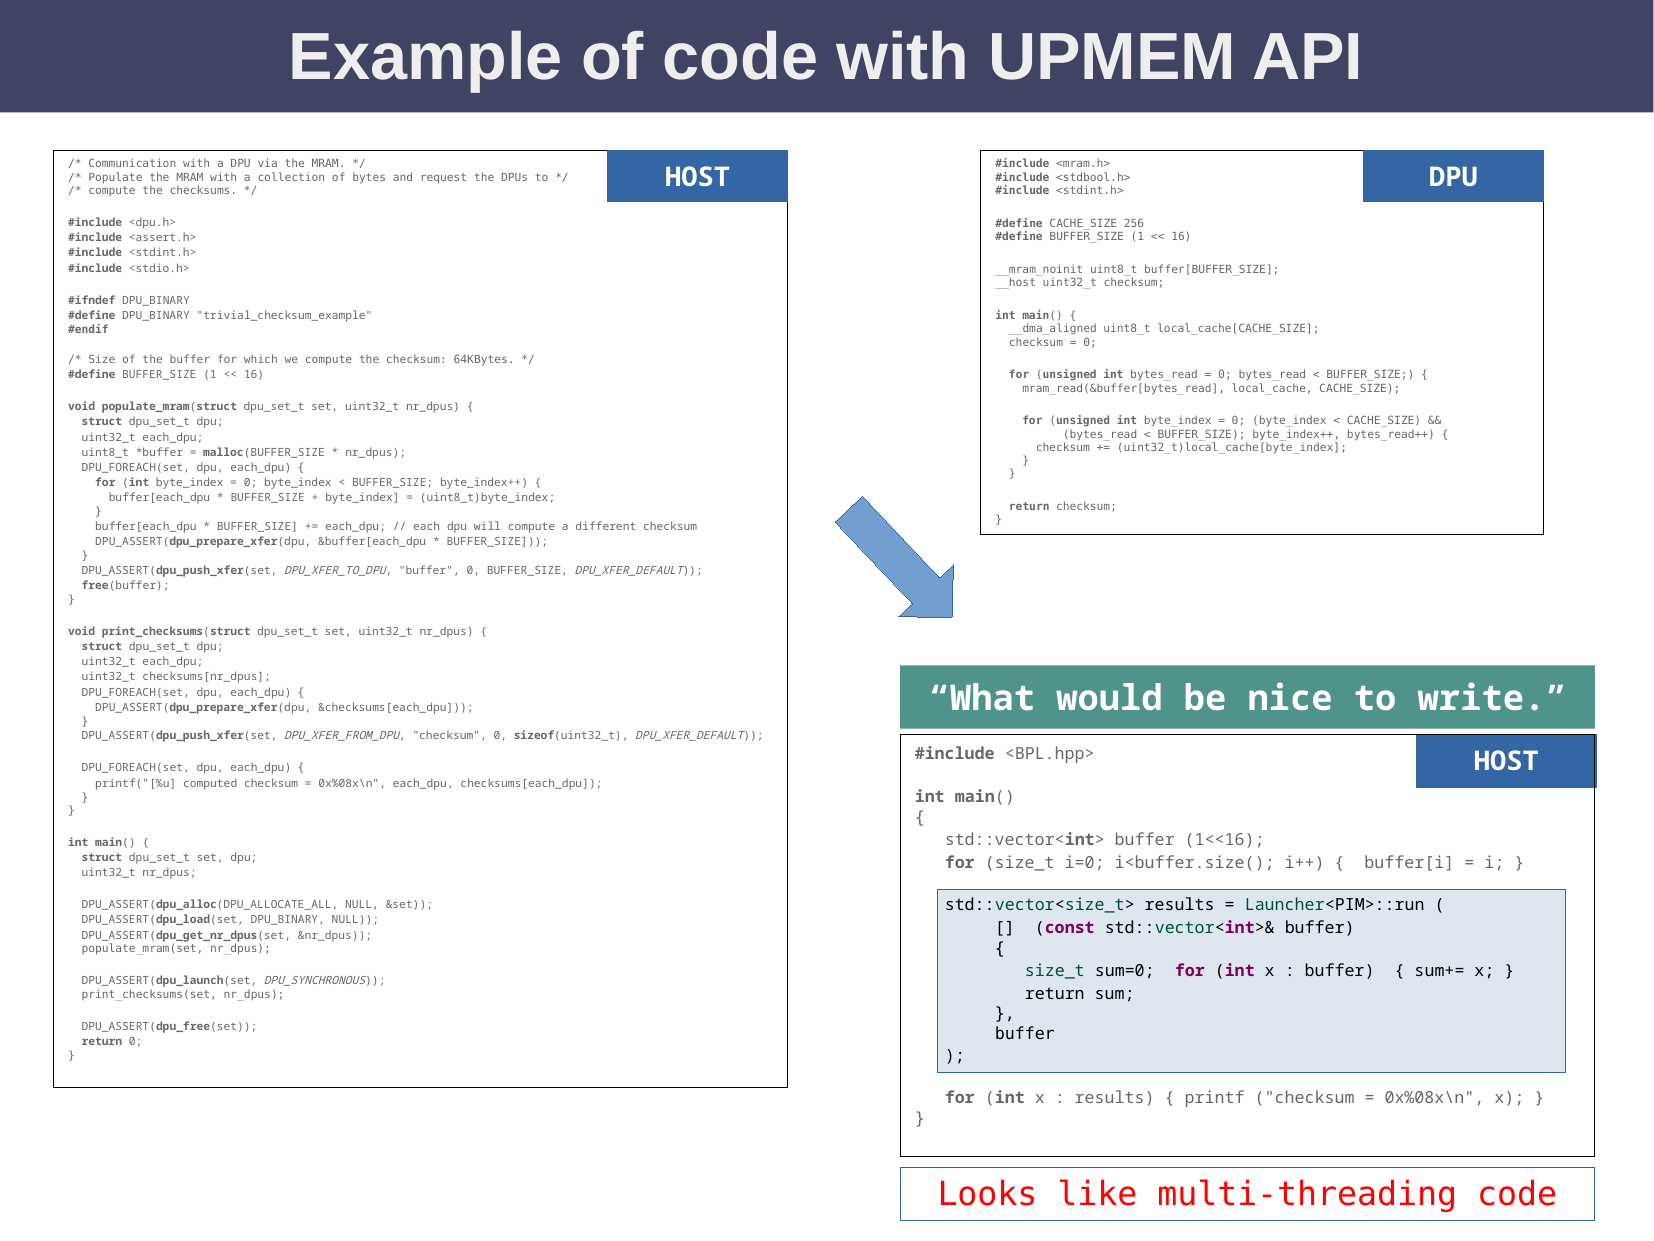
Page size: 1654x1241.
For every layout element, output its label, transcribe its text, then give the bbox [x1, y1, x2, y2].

text_box DPU [1363, 150, 1544, 202]
text_box “What would be nice to write.” [900, 665, 1595, 729]
text_box HOST [607, 150, 788, 202]
text_box #include <mram.h> #include <stdbool.h> #include <stdint.h> #define CACHE_SIZE 256 #define BUFFER_SIZE (1 << 16) __mram_noinit uint8_t buffer[BUFFER_SIZE]; __host uint32_t checksum; int main() { __dma_aligned uint8_t local_cache[CACHE_SIZE]; checksum = 0; for (unsigned int bytes_read = 0; bytes_read < BUFFER_SIZE;) { mram_read(&buffer[bytes_read], local_cache, CACHE_SIZE); for (unsigned int byte_index = 0; (byte_index < CACHE_SIZE) && (bytes_read < BUFFER_SIZE); byte_index++, bytes_read++) { checksum += (uint32_t)local_cache[byte_index]; } } return checksum; } [980, 150, 1544, 535]
text_box Looks like multi-threading code [900, 1167, 1595, 1221]
text_box /* Communication with a DPU via the MRAM. */ /* Populate the MRAM with a collection of bytes and request the DPUs to */ /* compute the checksums. */ #include <dpu.h> #include <assert.h> #include <stdint.h> #include <stdio.h> #ifndef DPU_BINARY #define DPU_BINARY "trivial_checksum_example" #endif /* Size of the buffer for which we compute the checksum: 64KBytes. */ #define BUFFER_SIZE (1 << 16) void populate_mram(struct dpu_set_t set, uint32_t nr_dpus) { struct dpu_set_t dpu; uint32_t each_dpu; uint8_t *buffer = malloc(BUFFER_SIZE * nr_dpus); DPU_FOREACH(set, dpu, each_dpu) { for (int byte_index = 0; byte_index < BUFFER_SIZE; byte_index++) { buffer[each_dpu * BUFFER_SIZE + byte_index] = (uint8_t)byte_index; } buffer[each_dpu * BUFFER_SIZE] += each_dpu; // each dpu will compute a different checksum DPU_ASSERT(dpu_prepare_xfer(dpu, &buffer[each_dpu * BUFFER_SIZE])); } DPU_ASSERT(dpu_push_xfer(set, DPU_XFER_TO_DPU, "buffer", 0, BUFFER_SIZE, DPU_XFER_DEFAULT)); free(buffer); } void print_checksums(struct dpu_set_t set, uint32_t nr_dpus) { struct dpu_set_t dpu; uint32_t each_dpu; uint32_t checksums[nr_dpus]; DPU_FOREACH(set, dpu, each_dpu) { DPU_ASSERT(dpu_prepare_xfer(dpu, &checksums[each_dpu])); } DPU_ASSERT(dpu_push_xfer(set, DPU_XFER_FROM_DPU, "checksum", 0, sizeof(uint32_t), DPU_XFER_DEFAULT)); DPU_FOREACH(set, dpu, each_dpu) { printf("[%u] computed checksum = 0x%08x\n", each_dpu, checksums[each_dpu]); } } int main() { struct dpu_set_t set, dpu; uint32_t nr_dpus; DPU_ASSERT(dpu_alloc(DPU_ALLOCATE_ALL, NULL, &set)); DPU_ASSERT(dpu_load(set, DPU_BINARY, NULL)); DPU_ASSERT(dpu_get_nr_dpus(set, &nr_dpus)); populate_mram(set, nr_dpus); DPU_ASSERT(dpu_launch(set, DPU_SYNCHRONOUS)); print_checksums(set, nr_dpus); DPU_ASSERT(dpu_free(set)); return 0; } [53, 150, 788, 1088]
text_box Example of code with UPMEM API [0, 0, 1654, 113]
text_box #include <BPL.hpp> int main() { std::vector<int> buffer (1<<16); for (size_t i=0; i<buffer.size(); i++) { buffer[i] = i; } std::vector<size_t> results = Launcher<PIM>::run ( [] (const std::vector<int>& buffer) { size_t sum=0; for (int x : buffer) { sum+= x; } return sum; }, buffer ); for (int x : results) { printf ("checksum = 0x%08x\n", x); } } [900, 734, 1595, 1157]
text_box [835, 496, 954, 618]
